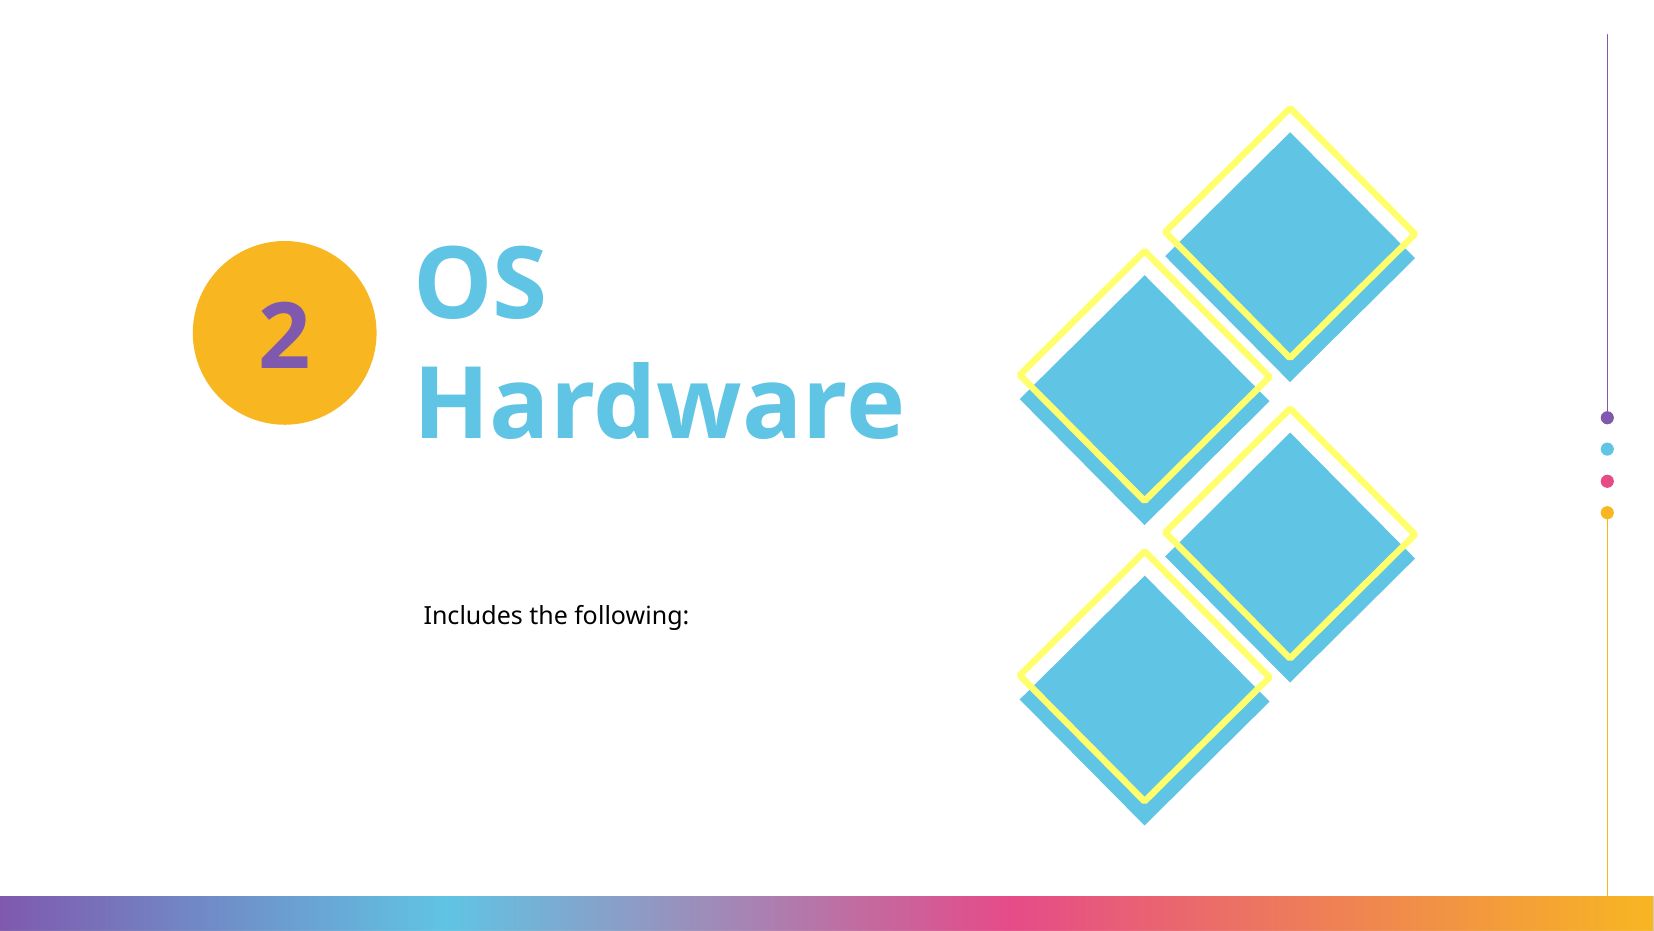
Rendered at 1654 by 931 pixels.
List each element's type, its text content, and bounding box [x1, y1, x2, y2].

title Includes the following: [423, 526, 910, 703]
text_box 2 [192, 241, 377, 425]
title OS Hardware [413, 224, 1052, 574]
